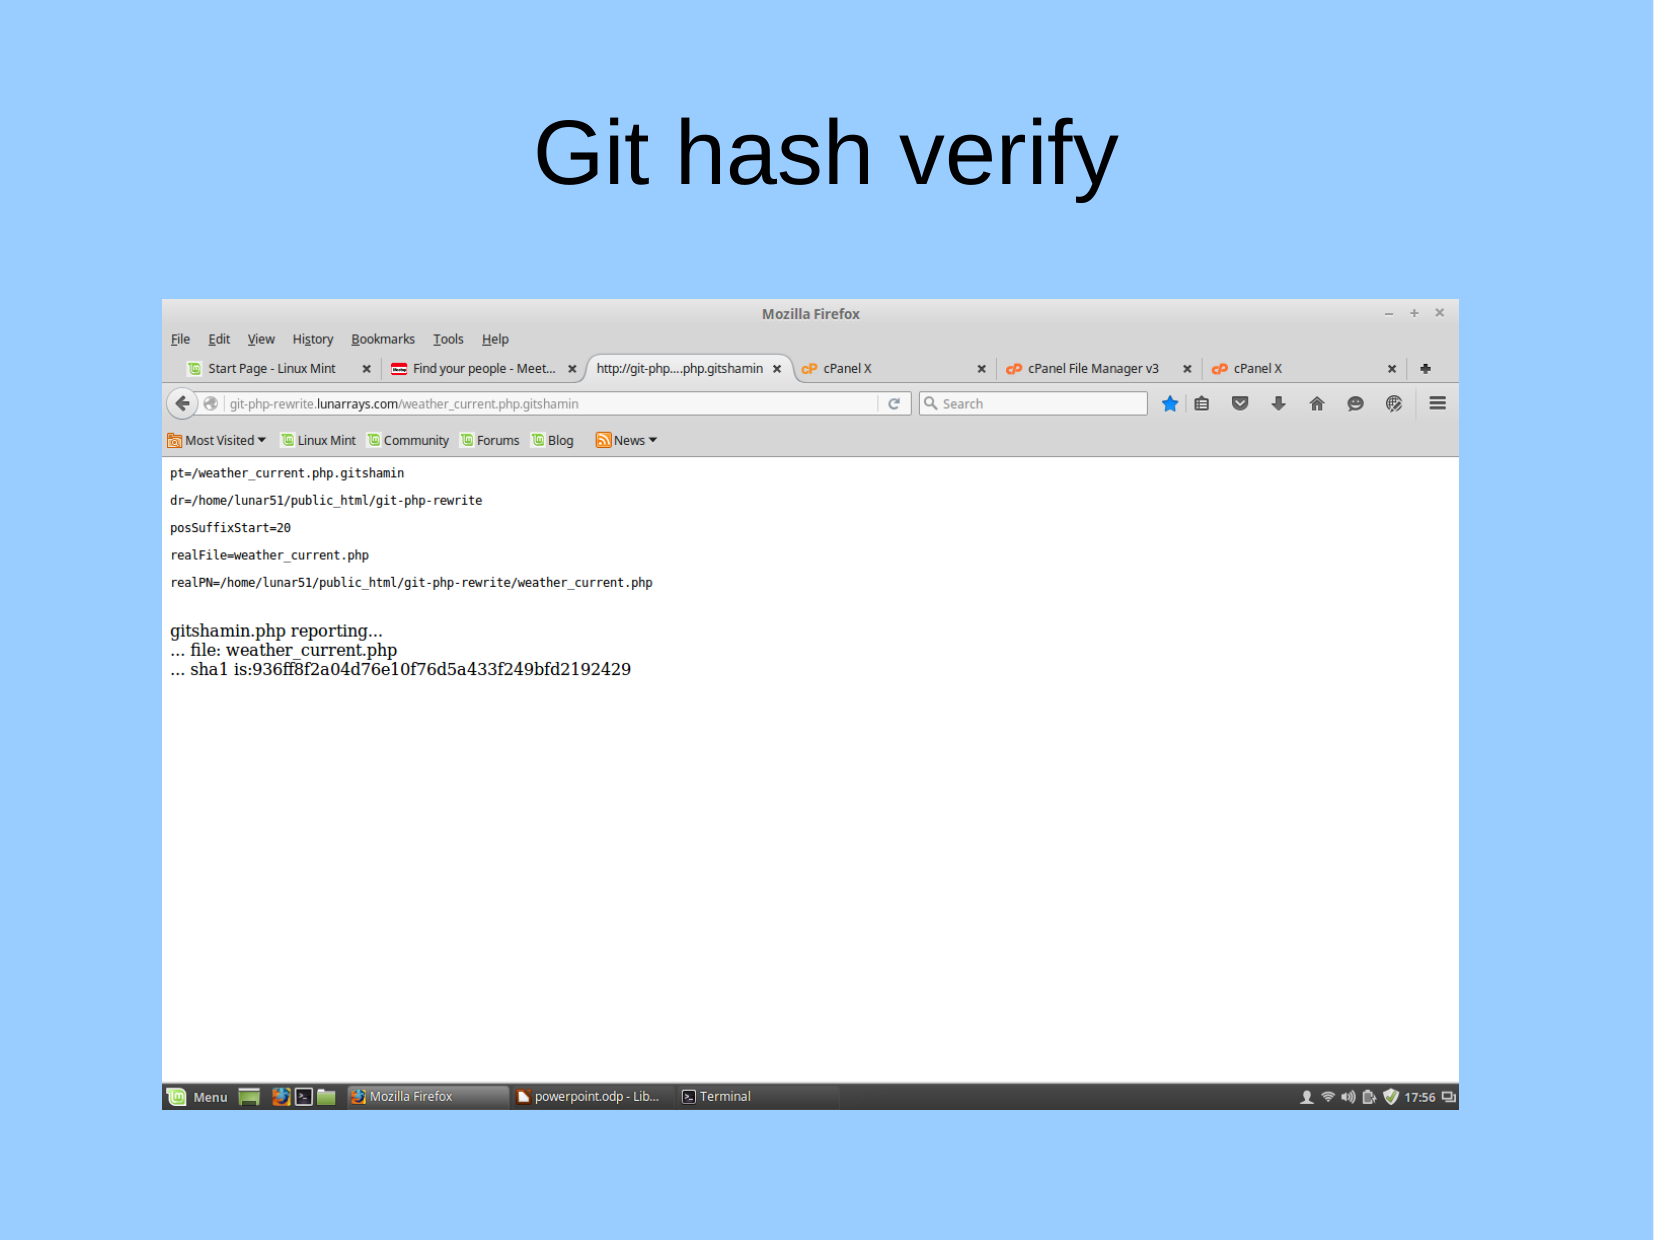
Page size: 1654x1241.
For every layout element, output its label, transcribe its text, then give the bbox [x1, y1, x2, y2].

title Git hash verify [82, 49, 1571, 257]
picture [162, 299, 1459, 1111]
